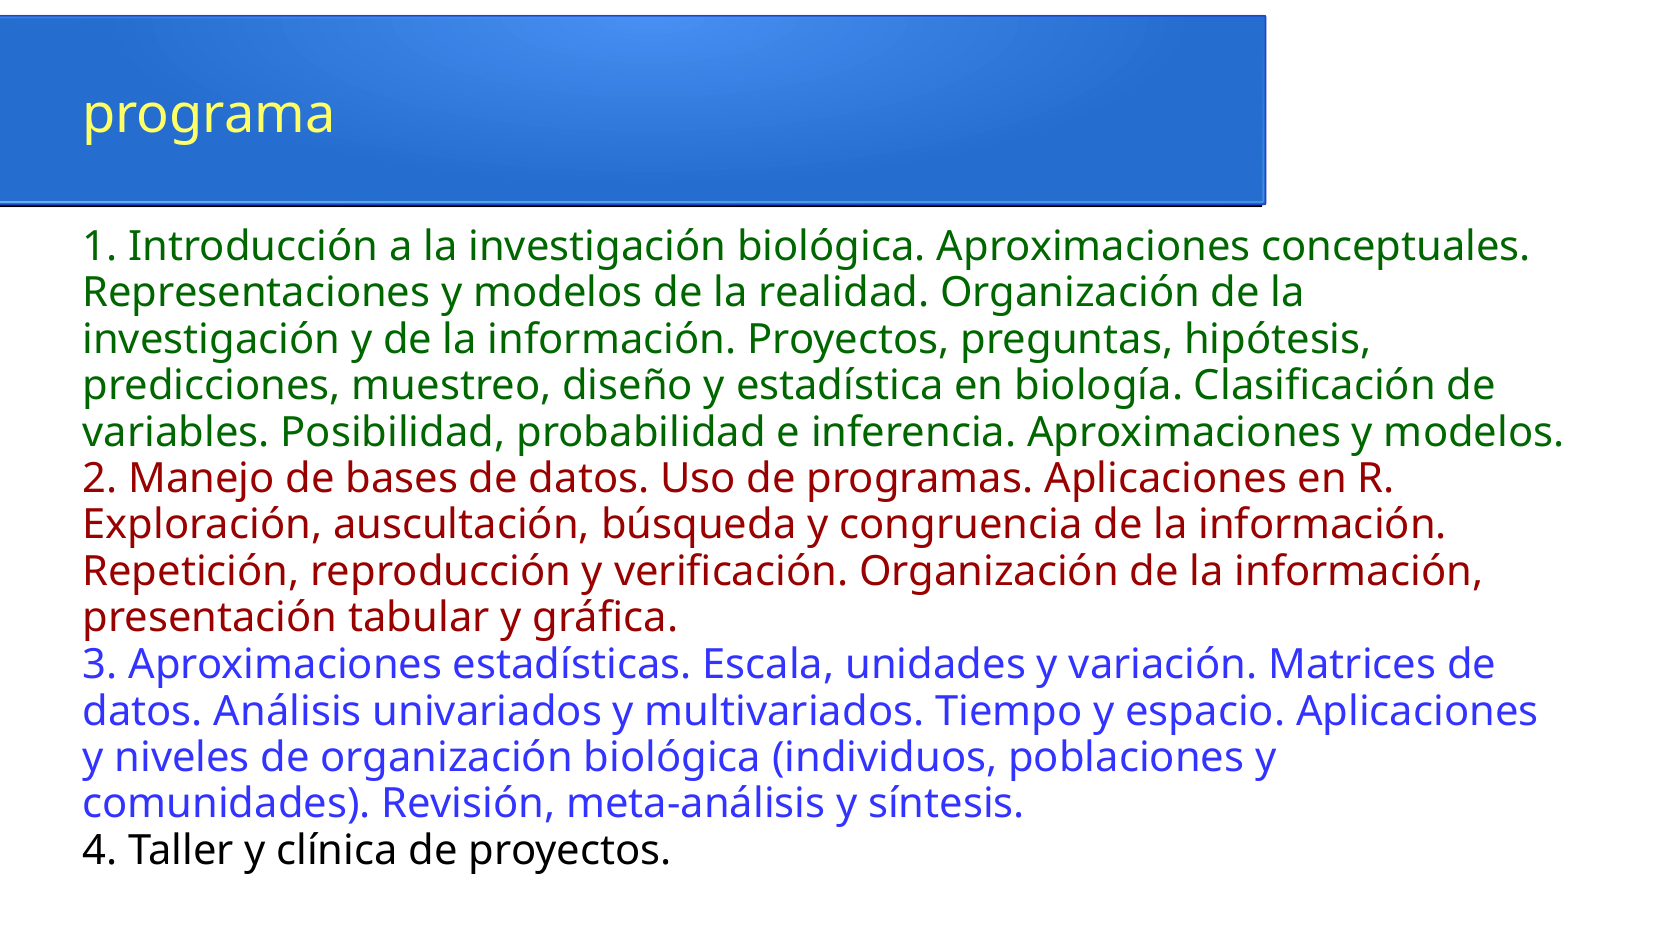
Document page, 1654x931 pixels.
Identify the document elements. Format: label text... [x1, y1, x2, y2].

picture [0, 13, 1270, 211]
title programa [82, 35, 1235, 149]
subtitle 1. Introducción a la investigación biológica. Aproximaciones conceptuales. Representaciones y modelos de la realidad. Organización de la investigación y de la información. Proyectos, preguntas, hipótesis, predicciones, muestreo, diseño y estadística en biología. Clasificación de variables. Posibilidad, probabilidad e inferencia. Aproximaciones y modelos. 2. Manejo de bases de datos. Uso de programas. Aplicaciones en R. Exploración, auscultación, búsqueda y congruencia de la información. Repetición, reproducción y verificación. Organización de la información, presentación tabular y gráfica. 3. Aproximaciones estadísticas. Escala, unidades y variación. Matrices de datos. Análisis univariados y multivariados. Tiempo y espacio. Aplicaciones y niveles de organización biológica (individuos, poblaciones y comunidades). Revisión, meta-análisis y síntesis. 4. Taller y clínica de proyectos. [82, 149, 1571, 873]
